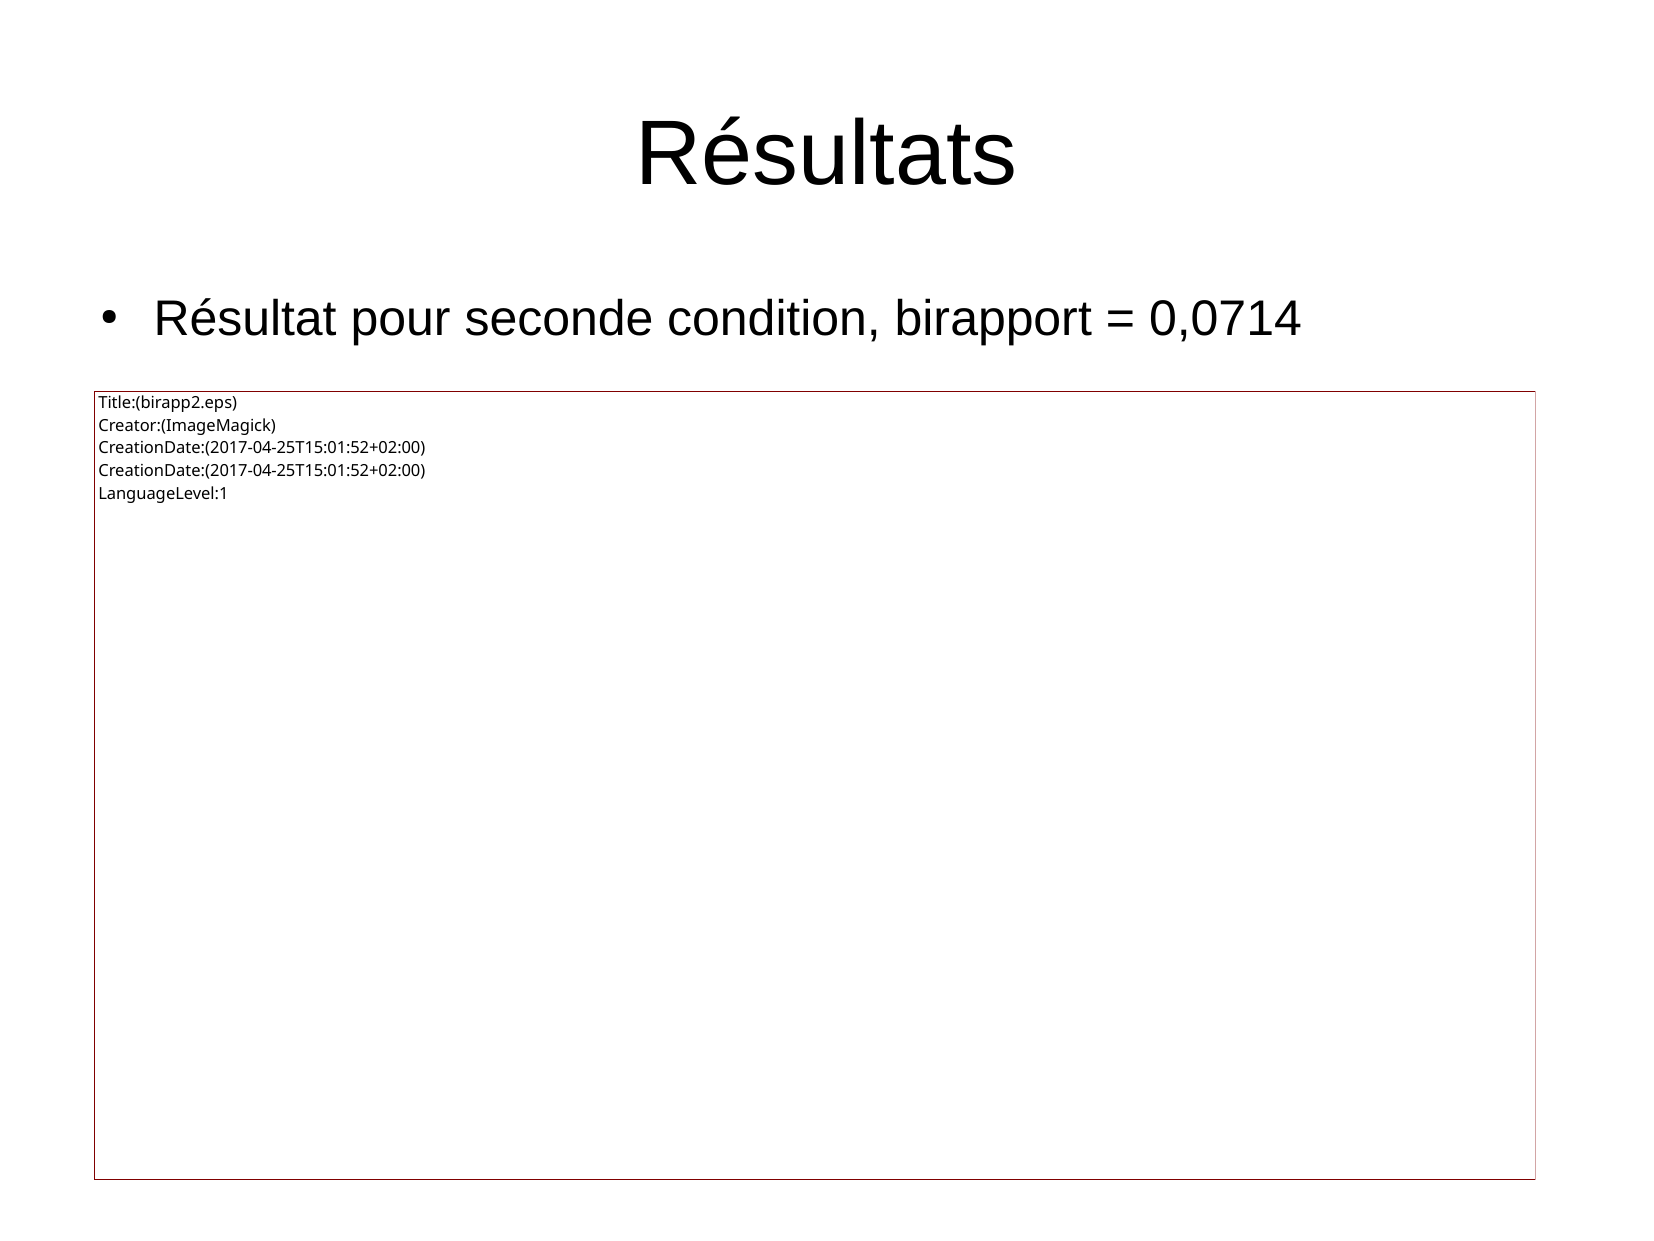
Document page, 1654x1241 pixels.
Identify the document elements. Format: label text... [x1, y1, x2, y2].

picture [92, 389, 1536, 1180]
title Résultats [82, 49, 1571, 257]
list Résultat pour seconde condition, birapport = 0,0714 [82, 290, 1571, 1010]
